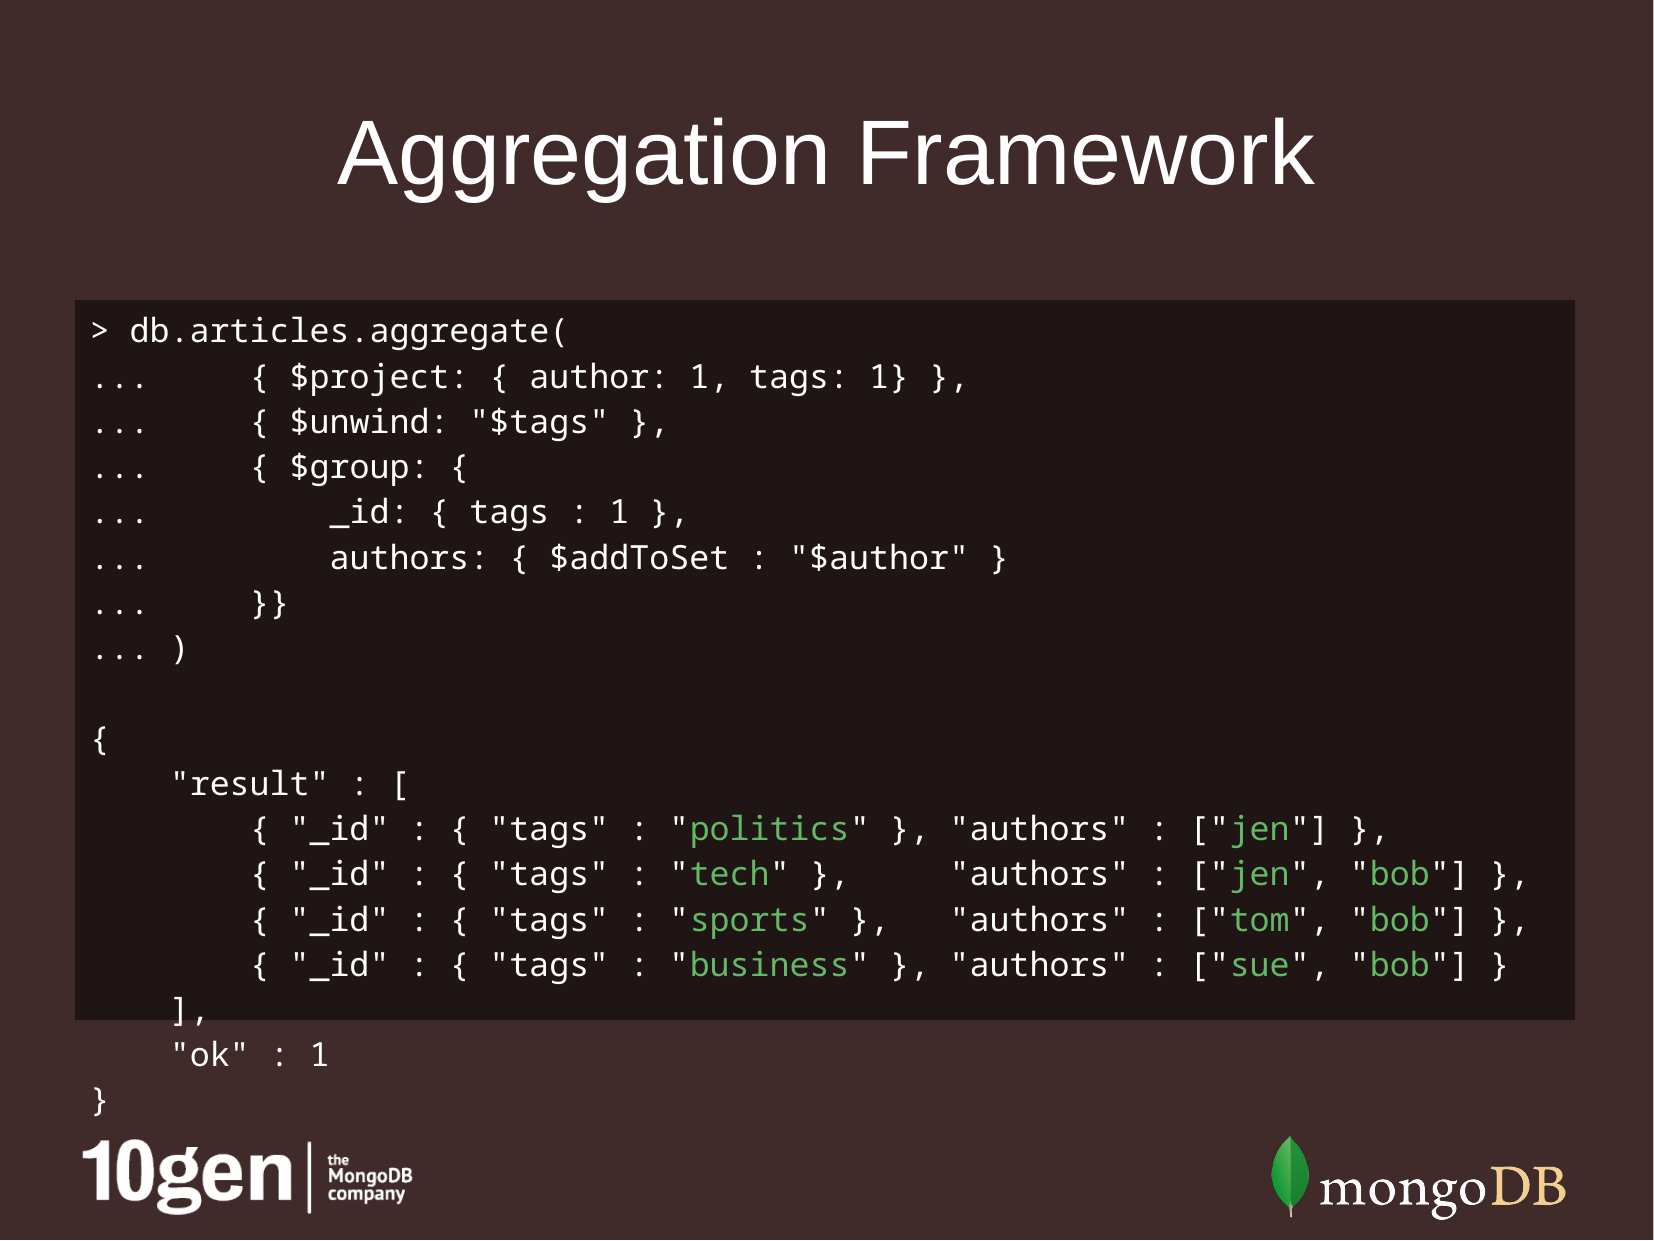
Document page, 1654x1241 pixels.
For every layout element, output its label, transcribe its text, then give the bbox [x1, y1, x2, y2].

picture [1260, 1124, 1576, 1230]
title Aggregation Framework [82, 49, 1571, 257]
picture [82, 1139, 413, 1215]
text_box > db.articles.aggregate( ... { $project: { author: 1, tags: 1} }, ... { $unwind: "$tags" }, ... { $group: { ... _id: { tags : 1 }, ... authors: { $addToSet : "$author" } ... }} ... ) { "result" : [ { "_id" : { "tags" : "politics" }, "authors" : ["jen"] }, { "_id" : { "tags" : "tech" }, "authors" : ["jen", "bob"] }, { "_id" : { "tags" : "sports" }, "authors" : ["tom", "bob"] }, { "_id" : { "tags" : "business" }, "authors" : ["sue", "bob"] } ], "ok" : 1 } [75, 300, 1576, 1021]
